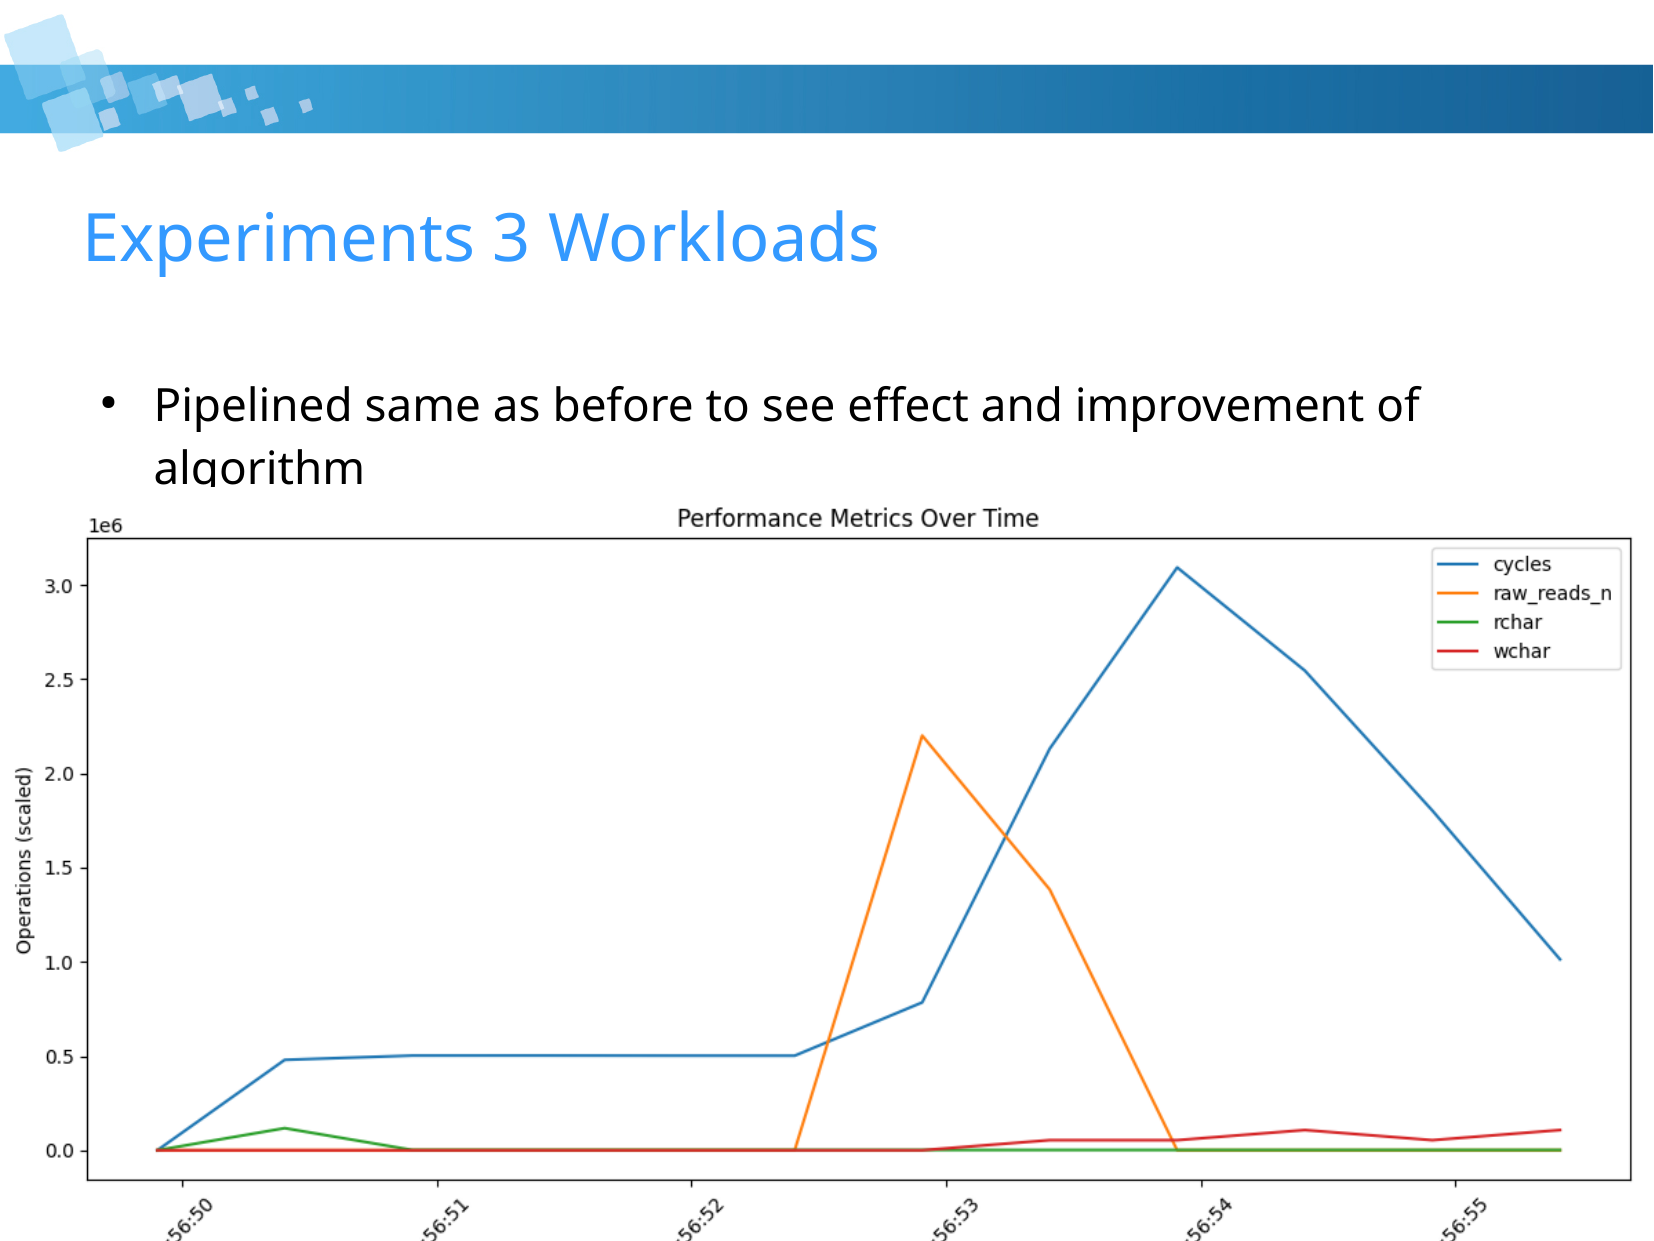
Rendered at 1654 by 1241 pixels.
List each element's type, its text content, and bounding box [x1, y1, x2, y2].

list Pipelined same as before to see effect and improvement of algorithm [82, 372, 1571, 487]
picture [0, 0, 1653, 1241]
title Experiments 3 Workloads [82, 132, 1571, 340]
